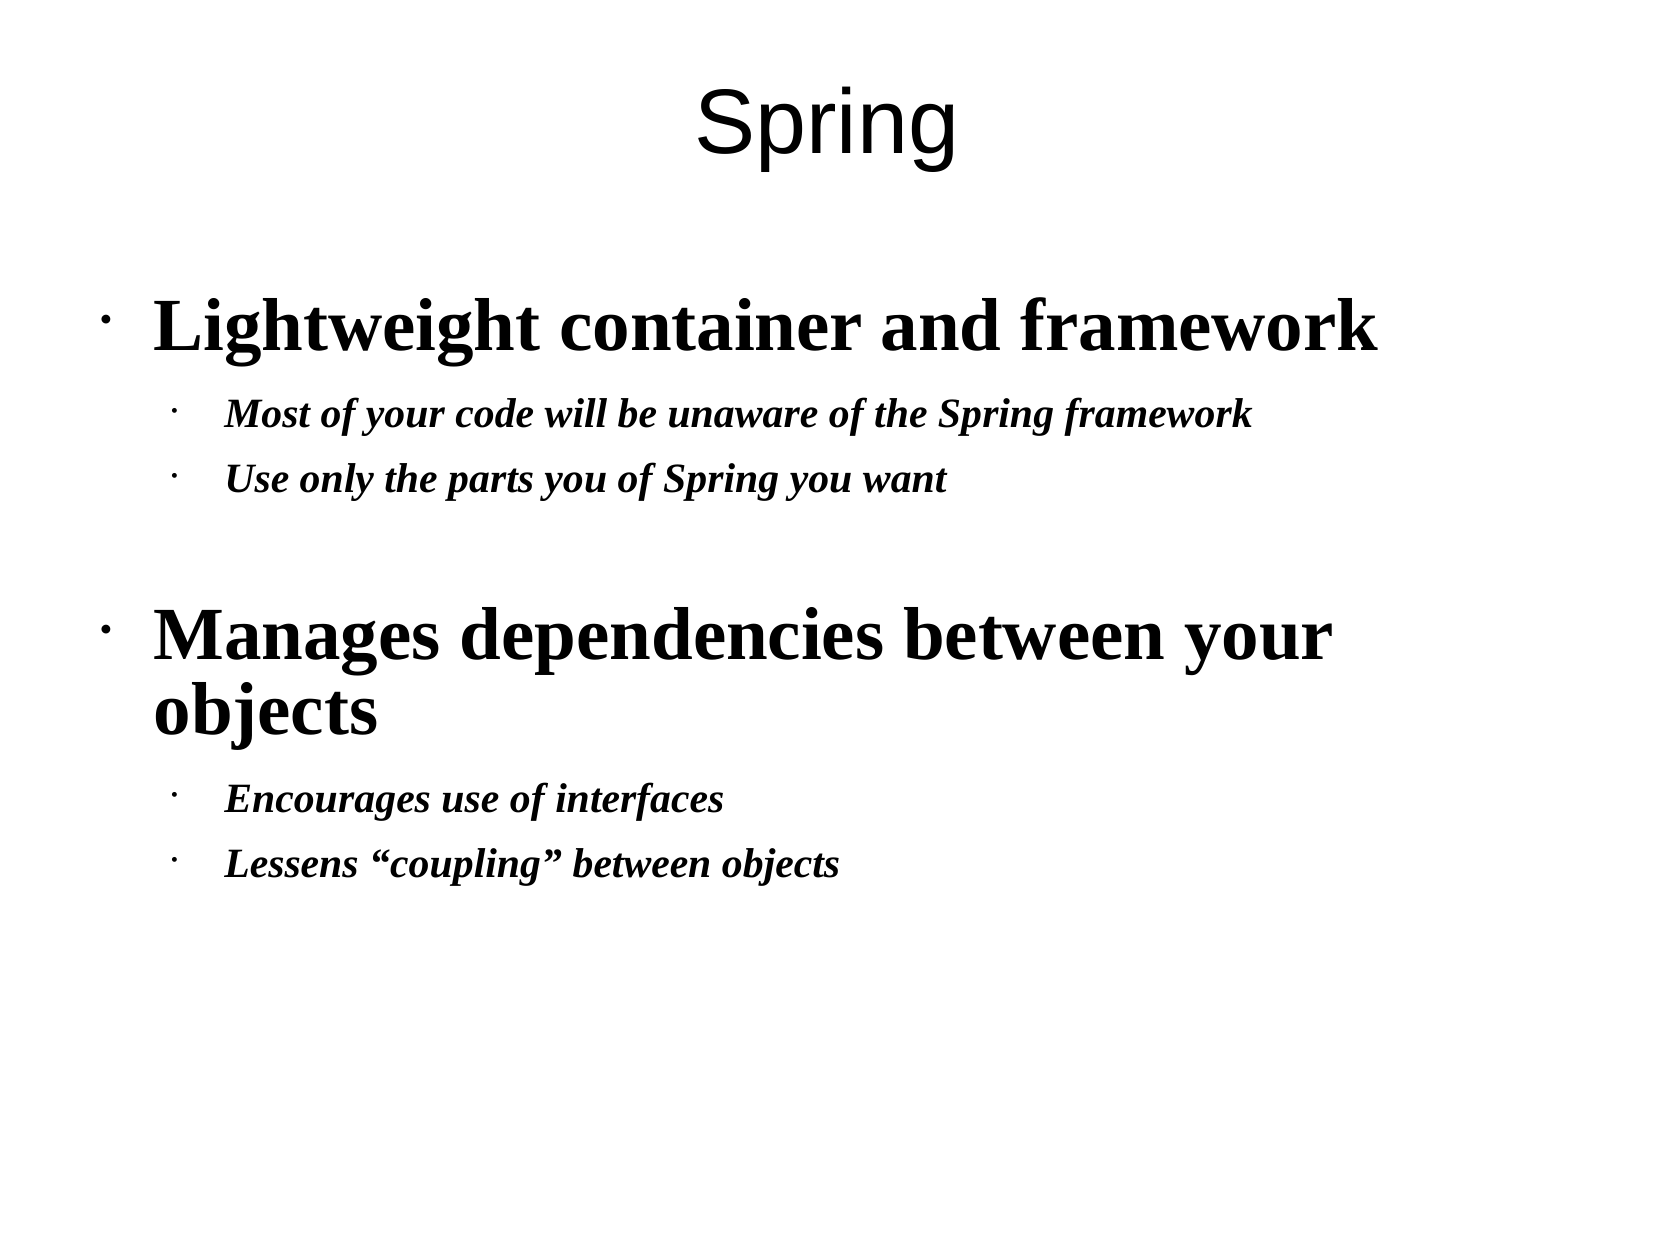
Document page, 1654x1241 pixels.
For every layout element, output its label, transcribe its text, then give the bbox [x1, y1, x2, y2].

list Lightweight container and framework Most of your code will be unaware of the Spring framework Use only the parts you of Spring you want Manages dependencies between your objects Encourages use of interfaces Lessens “coupling” between objects [82, 290, 1538, 1010]
title Spring [82, 49, 1571, 196]
